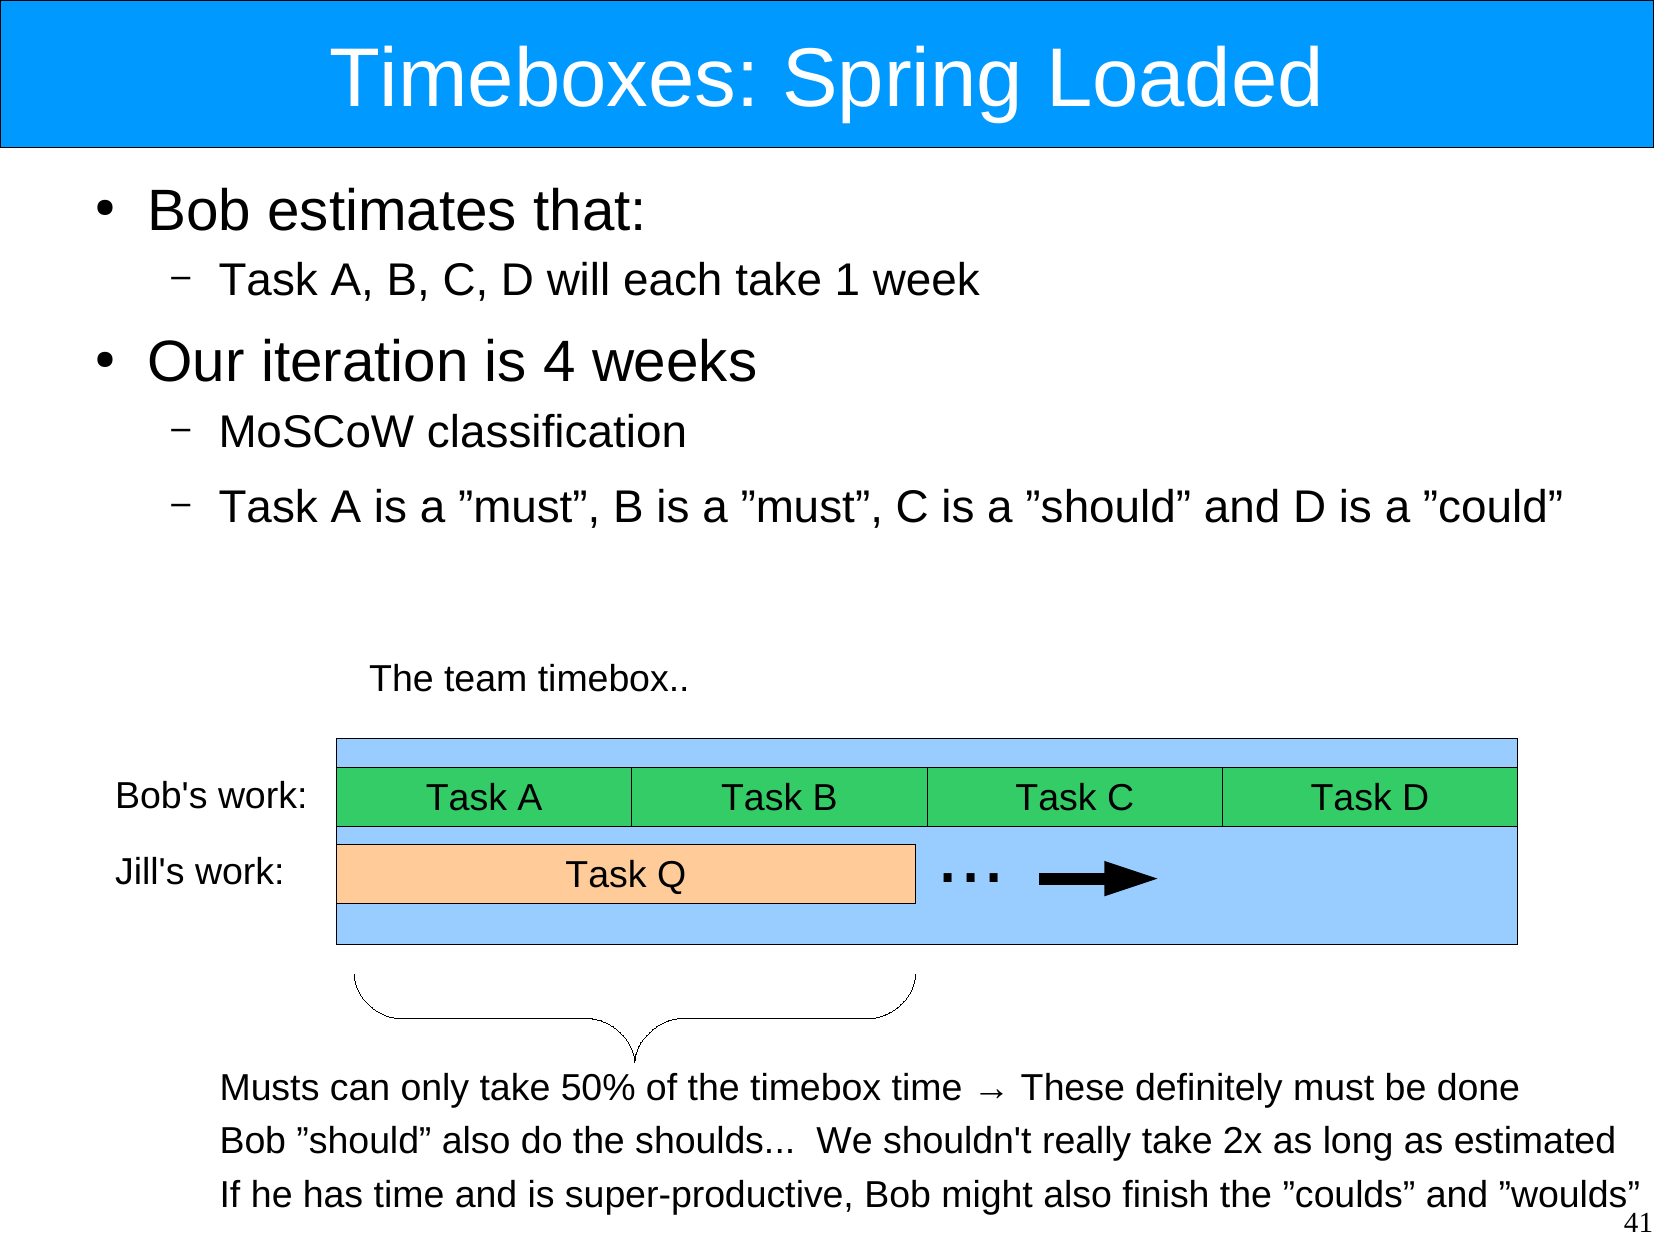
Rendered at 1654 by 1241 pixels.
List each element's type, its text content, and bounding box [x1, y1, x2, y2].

text_box Task C [927, 767, 1222, 827]
text_box If he has time and is super-productive, Bob might also finish the ”coulds” and ”woulds” [204, 1165, 1654, 1223]
text_box Task Q [336, 844, 916, 904]
text_box Jill's work: [100, 843, 299, 901]
text_box ... [921, 799, 1021, 908]
list Bob estimates that: Task A, B, C, D will each take 1 week Our iteration is 4 weeks MoSCoW classification Task A is a ”must”, B is a ”must”, C is a ”should” and D is a ”could” [76, 177, 1565, 1196]
title Timeboxes: Spring Loaded [82, 21, 1571, 135]
text_box Bob's work: [100, 766, 322, 824]
text_box The team timebox.. [354, 649, 705, 707]
text_box [336, 827, 1518, 945]
text_box [336, 738, 1518, 767]
text_box Task D [1222, 767, 1518, 827]
text_box Task A [336, 767, 631, 827]
text_box Task B [631, 767, 927, 827]
text_box Musts can only take 50% of the timebox time → These definitely must be done [204, 1059, 1535, 1112]
text_box Bob ”should” also do the shoulds... We shouldn't really take 2x as long as estimated [204, 1112, 1631, 1165]
